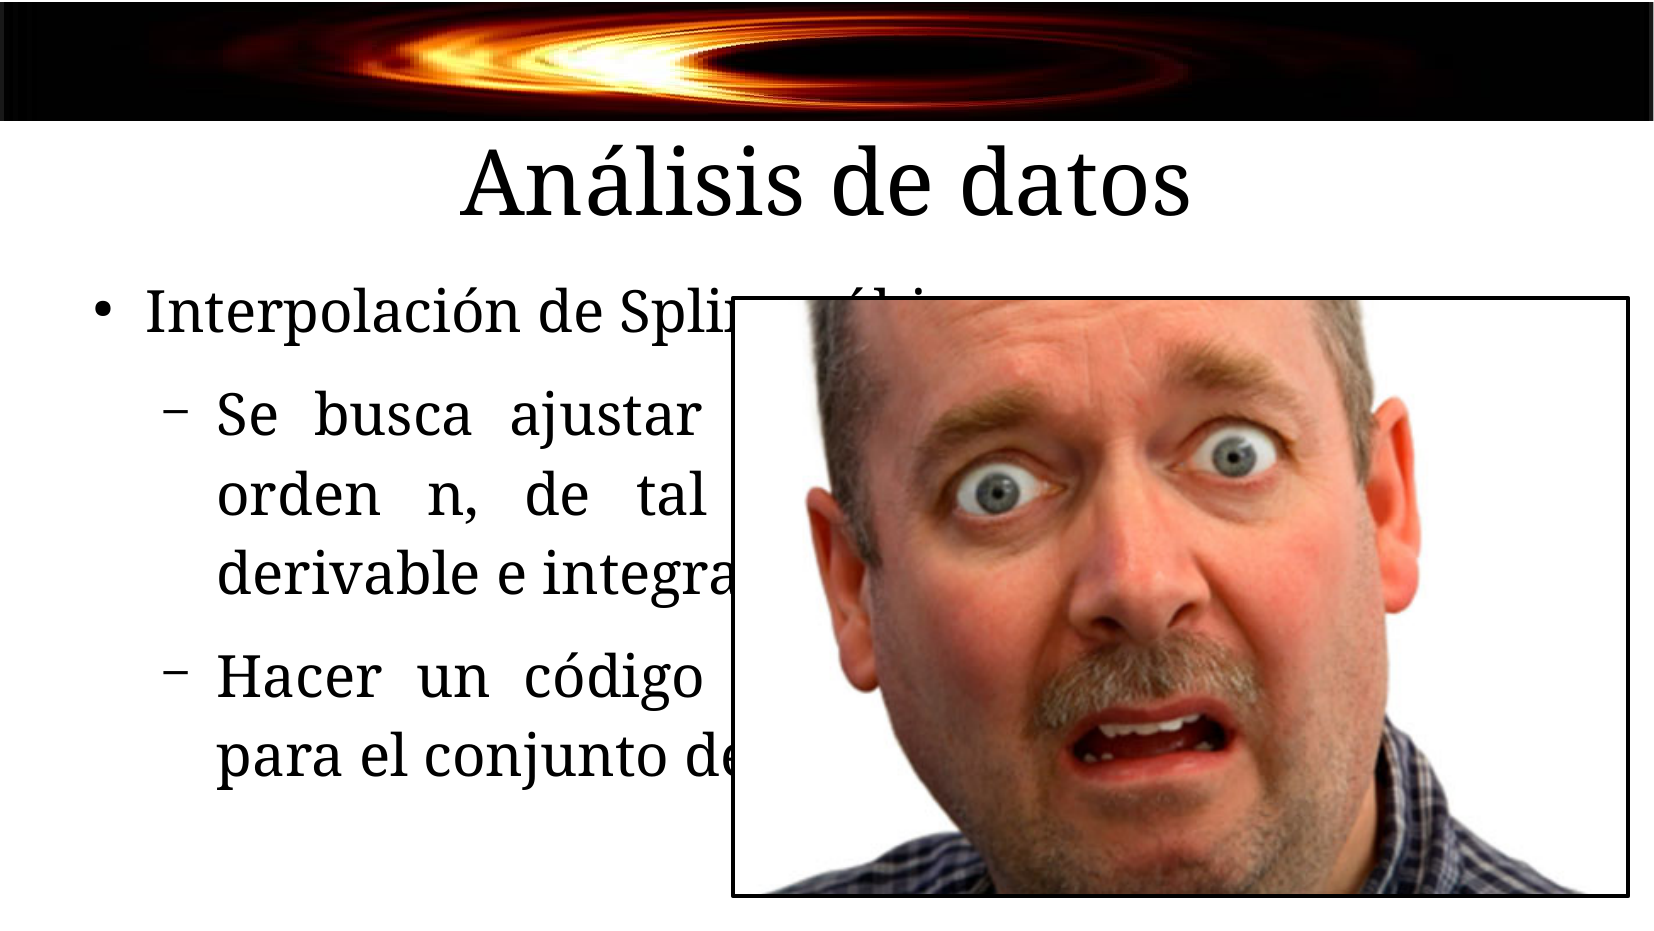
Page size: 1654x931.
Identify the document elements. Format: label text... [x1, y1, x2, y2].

picture [0, 2, 1654, 121]
picture [735, 300, 1627, 895]
title Análisis de datos [82, 121, 1571, 258]
list Interpolación de Spline cúbico: Se busca ajustar una serie de polinomios de orden n, de tal forma que la función sea derivable e integrable. Hacer un código que estime el Spline cúbico para el conjunto de datos anterior. [75, 270, 1564, 811]
